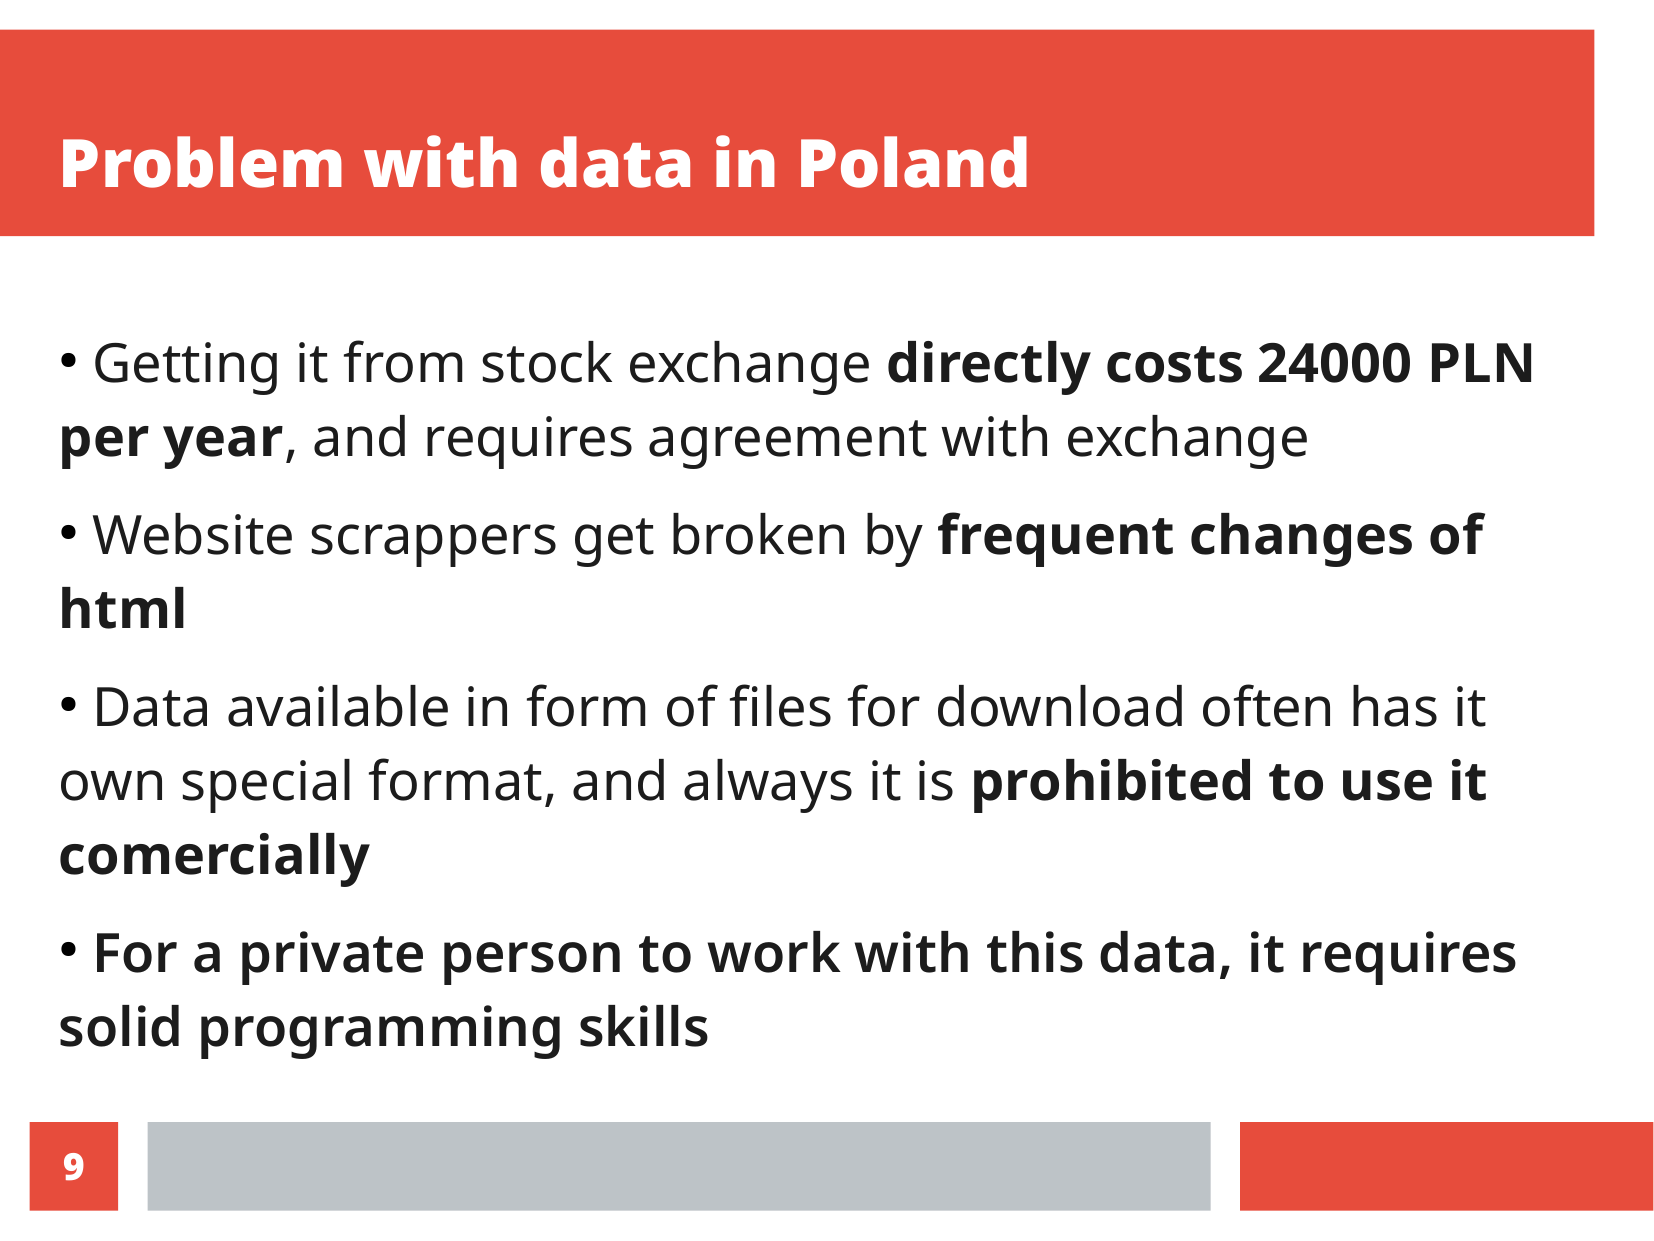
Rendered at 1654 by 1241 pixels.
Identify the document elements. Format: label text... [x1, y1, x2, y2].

title Problem with data in Poland [59, 59, 1595, 207]
list Getting it from stock exchange directly costs 24000 PLN per year, and requires agreement with exchange Website scrappers get broken by frequent changes of html Data available in form of files for download often has it own special format, and always it is prohibited to use it comercially For a private person to work with this data, it requires solid programming skills [59, 324, 1565, 1093]
